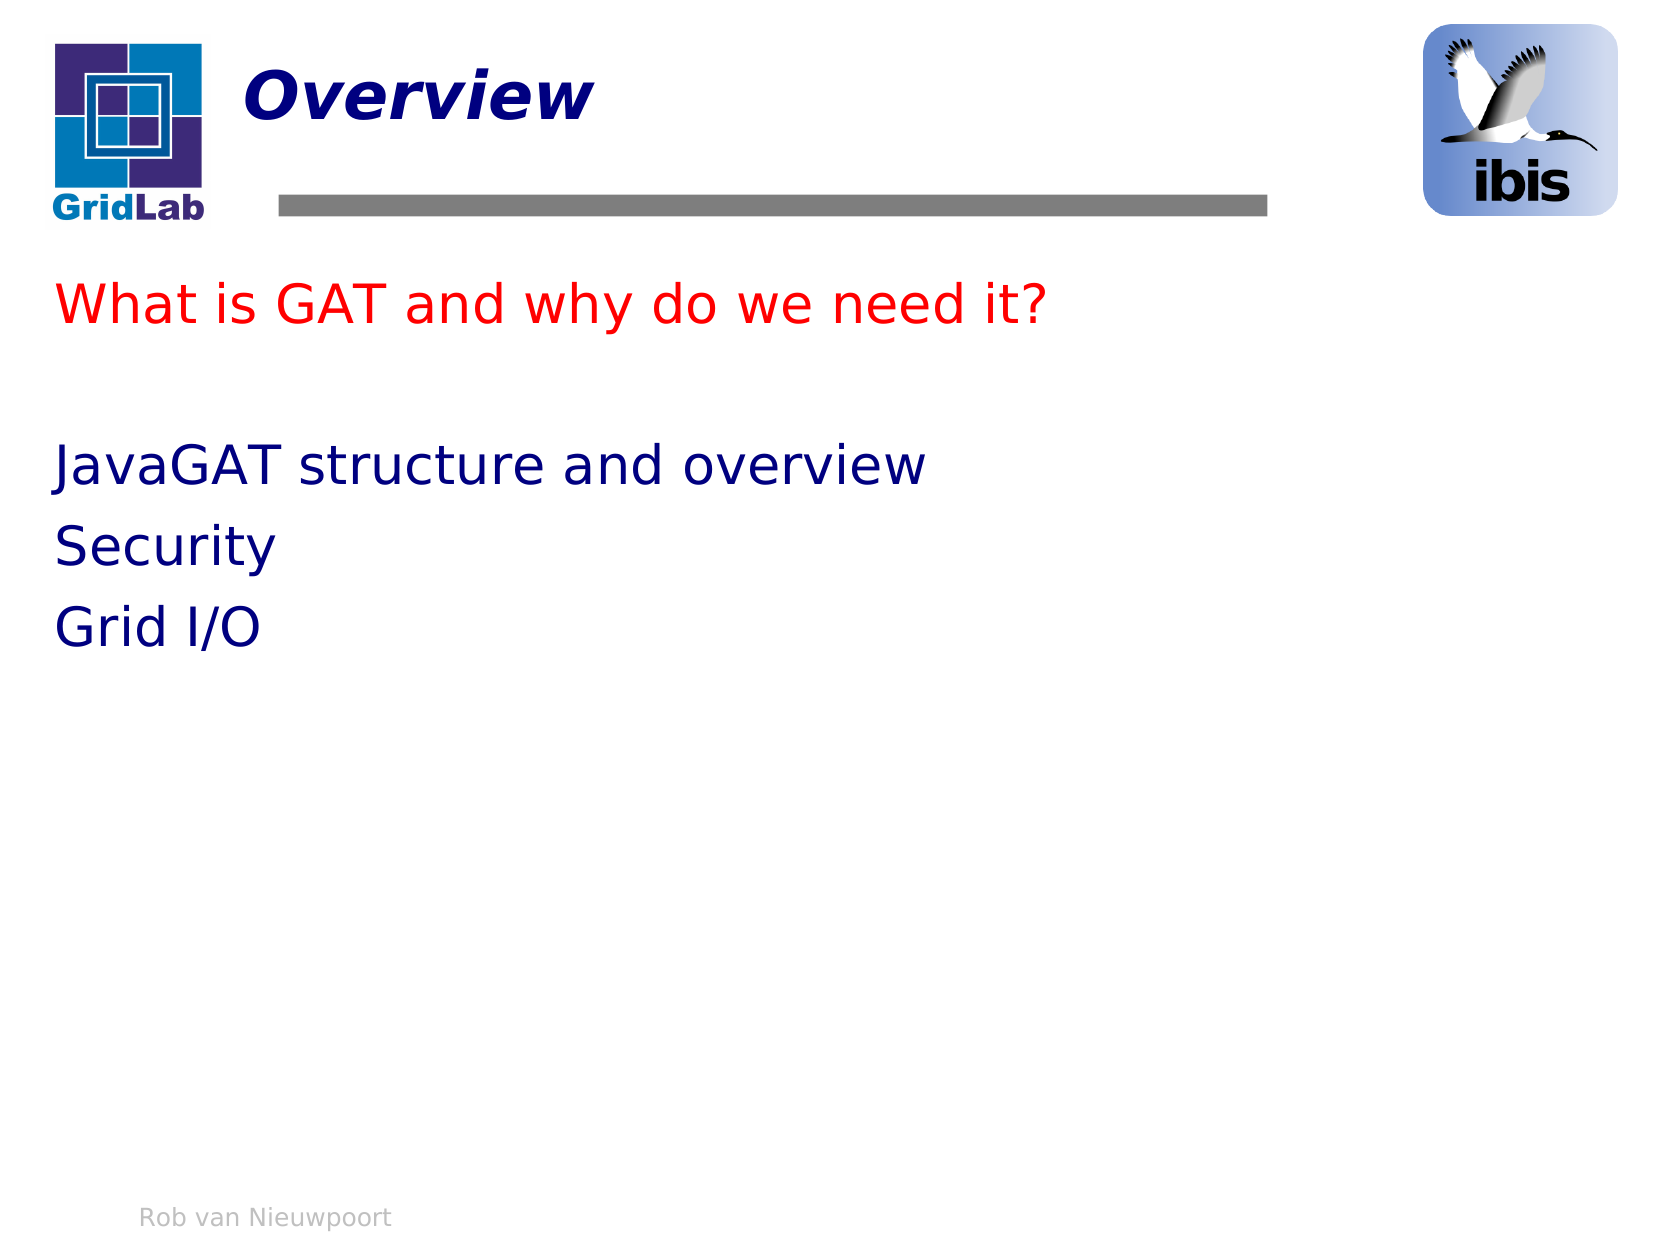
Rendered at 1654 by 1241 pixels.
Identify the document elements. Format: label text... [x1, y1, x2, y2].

title Overview [243, 0, 1280, 187]
picture [1423, 24, 1618, 216]
picture [45, 34, 211, 230]
list What is GAT and why do we need it? JavaGAT structure and overview Security Grid I/O [55, 268, 1599, 1125]
